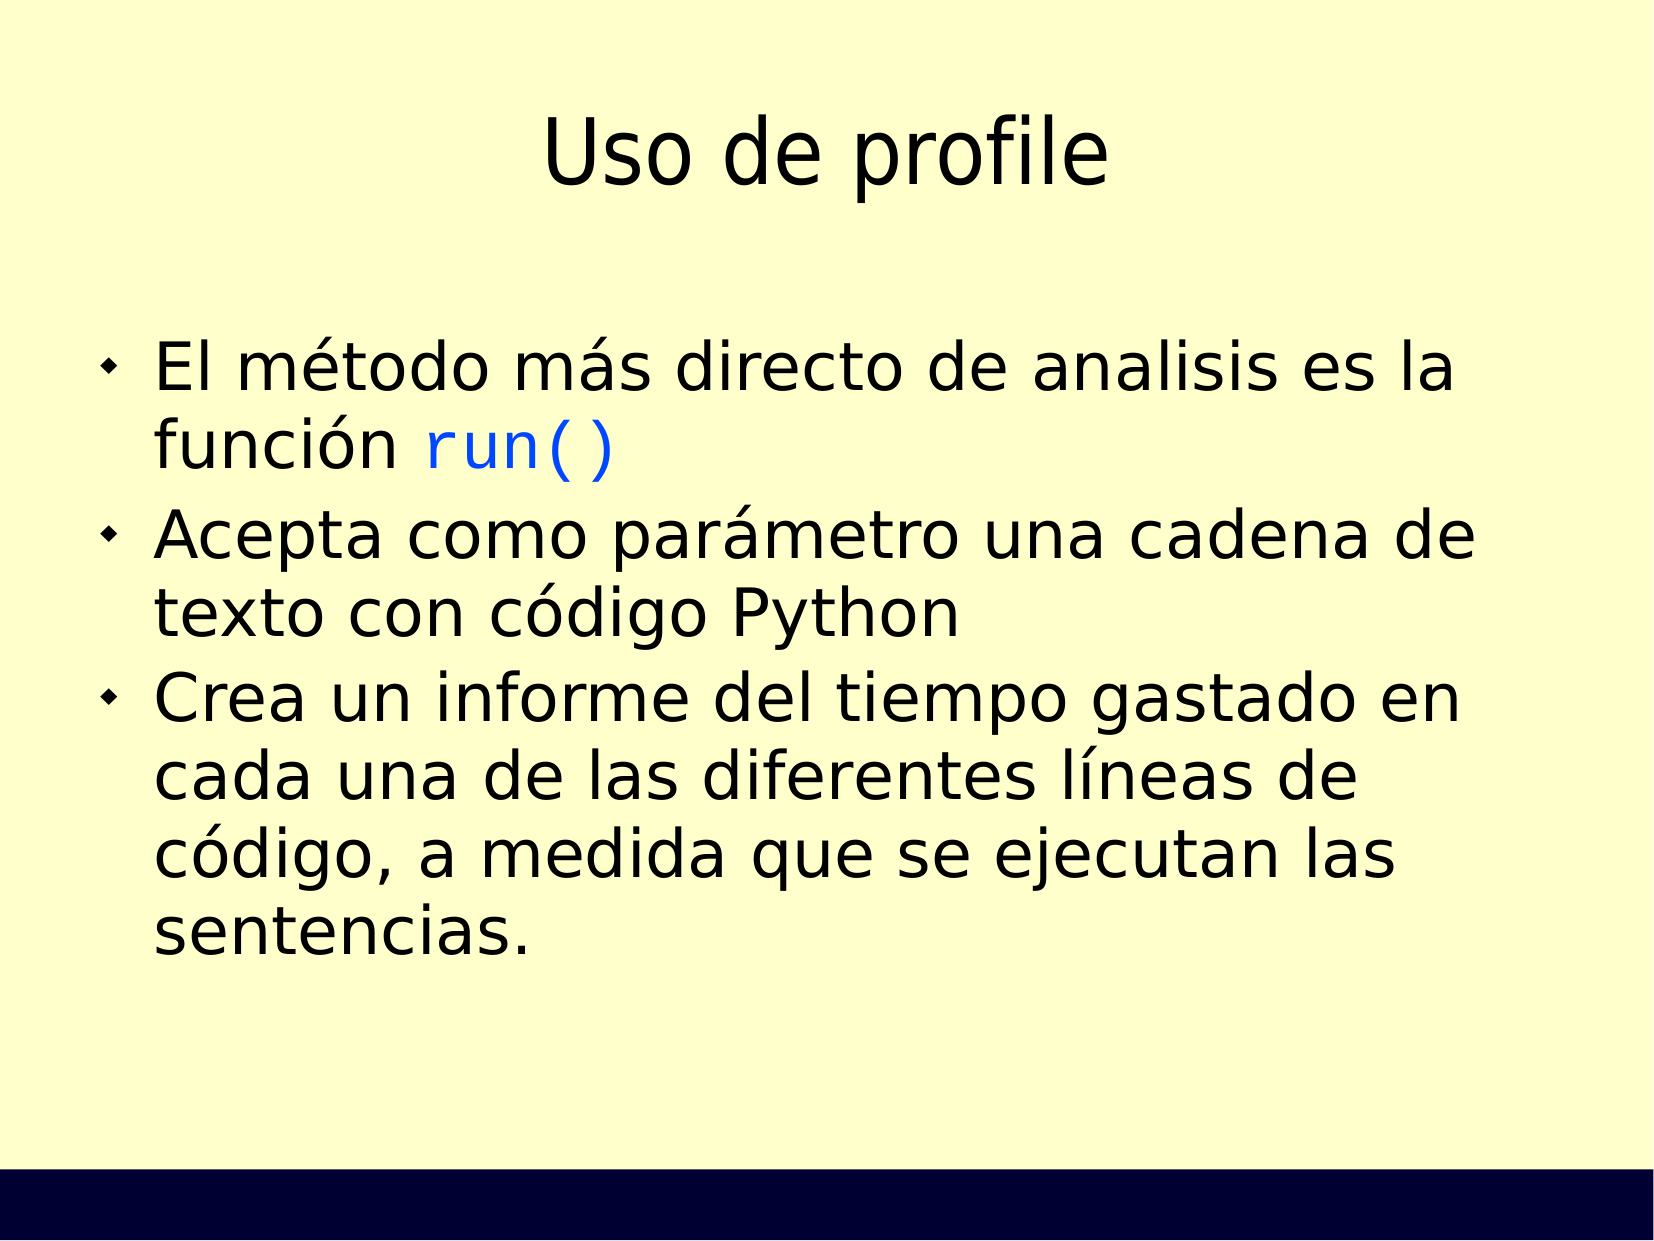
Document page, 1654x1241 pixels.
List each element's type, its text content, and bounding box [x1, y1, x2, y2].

list El método más directo de analisis es la función run() Acepta como parámetro una cadena de texto con código Python Crea un informe del tiempo gastado en cada una de las diferentes líneas de código, a medida que se ejecutan las sentencias. [82, 290, 1538, 1010]
title Uso de profile [82, 49, 1571, 257]
